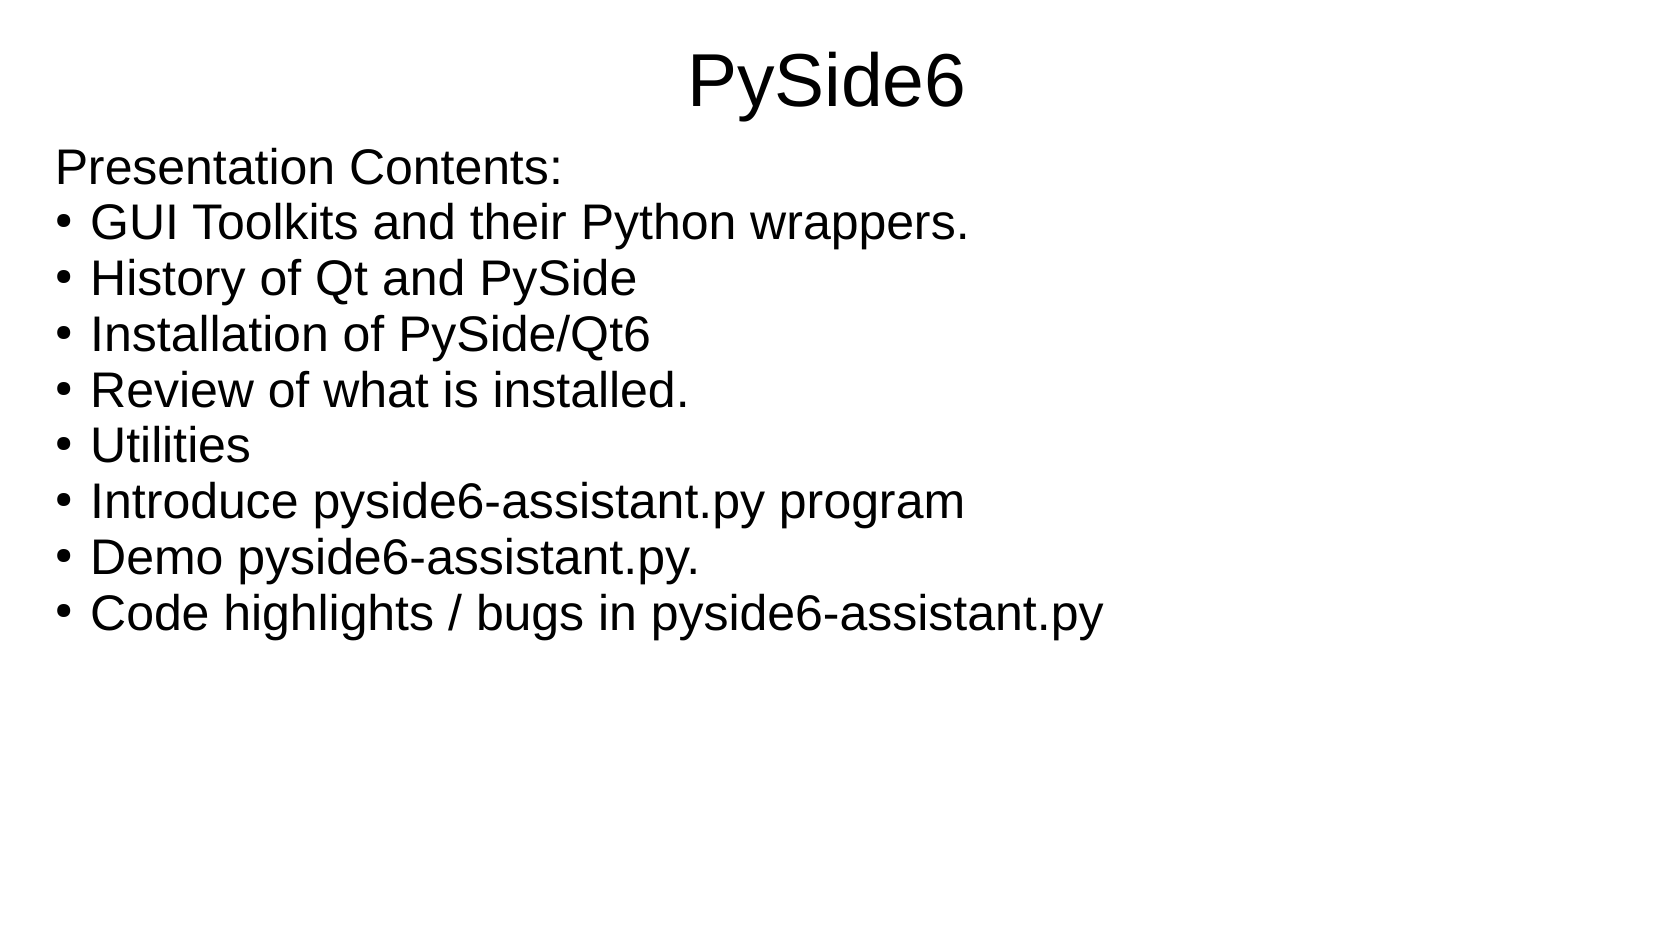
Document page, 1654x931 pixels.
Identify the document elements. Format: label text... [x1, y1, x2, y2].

title PySide6 [82, 37, 1571, 125]
text_box Presentation Contents: GUI Toolkits and their Python wrappers. History of Qt and PySide Installation of PySide/Qt6 Review of what is installed. Utilities Introduce pyside6-assistant.py program Demo pyside6-assistant.py. Code highlights / bugs in pyside6-assistant.py [54, 138, 1543, 641]
